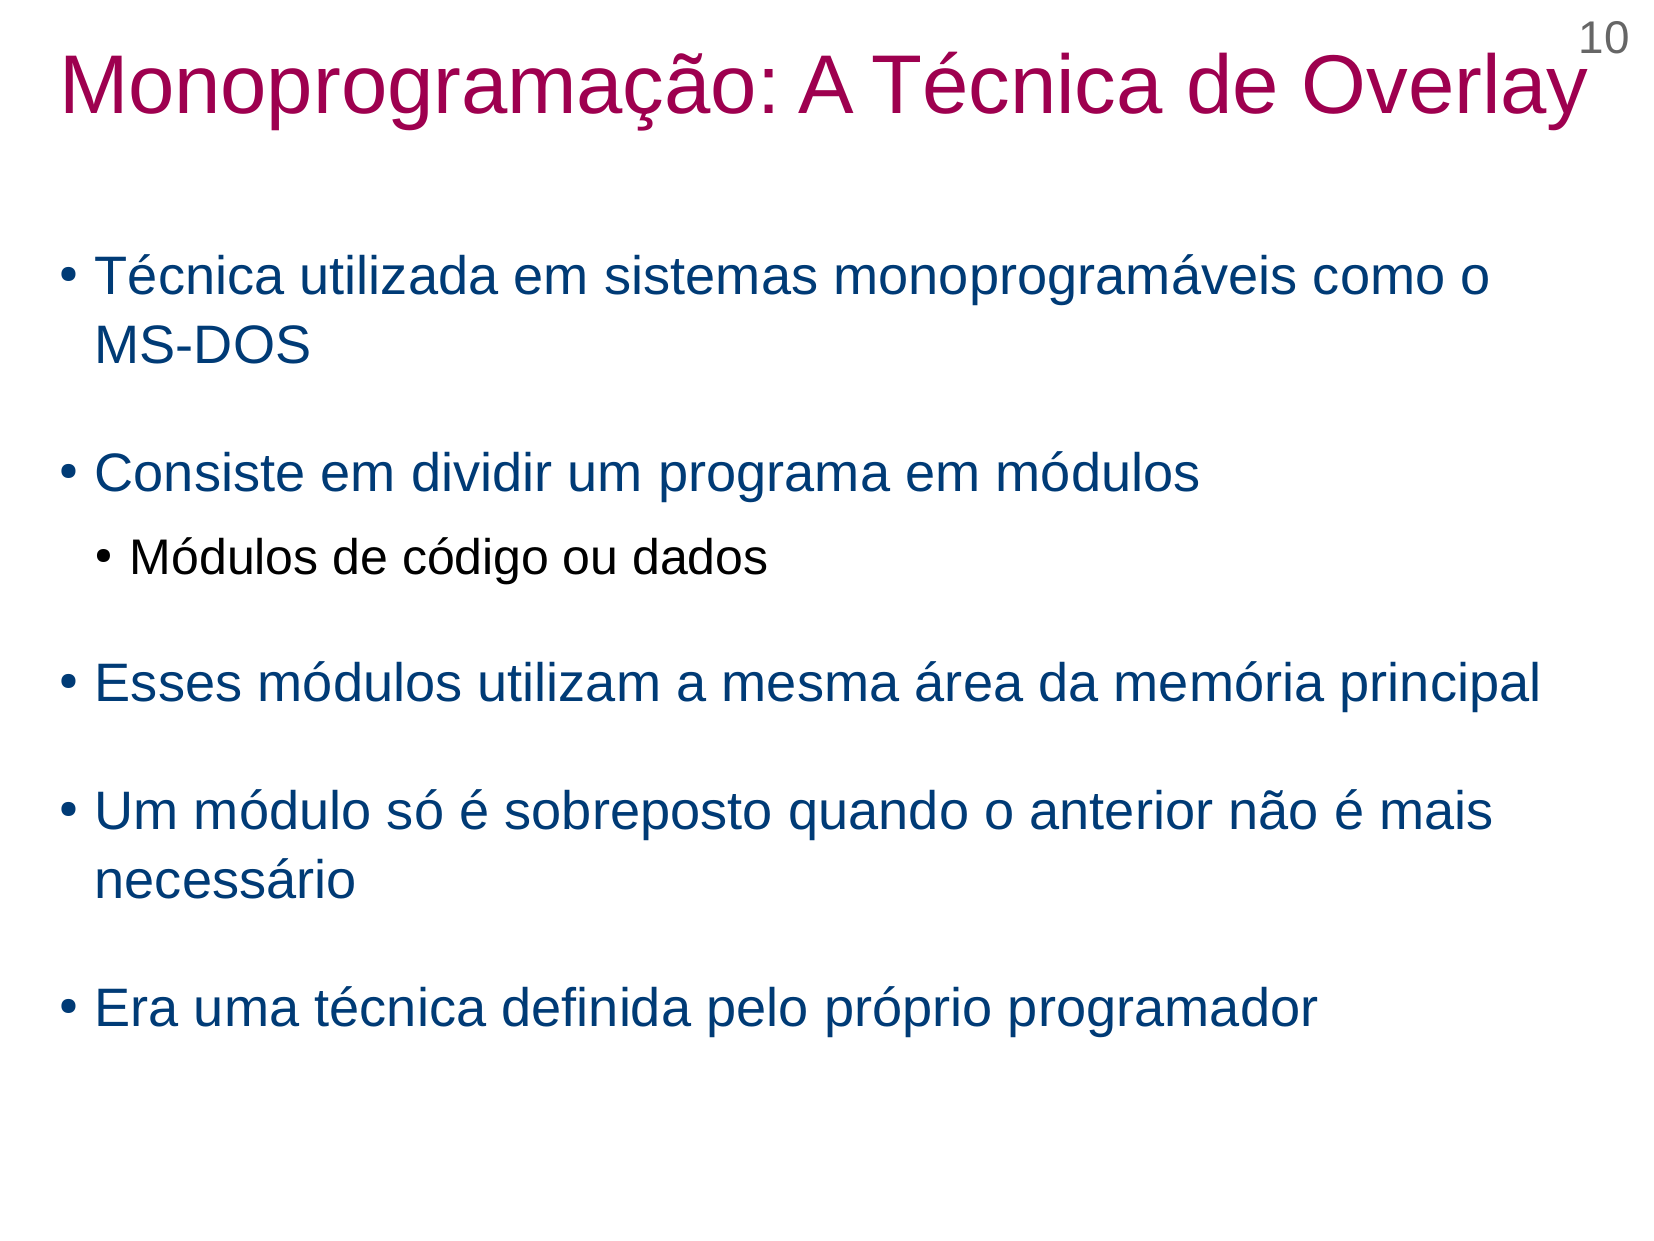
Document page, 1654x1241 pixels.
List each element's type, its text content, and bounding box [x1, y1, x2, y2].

list Técnica utilizada em sistemas monoprogramáveis como o MS-DOS Consiste em dividir um programa em módulos Módulos de código ou dados Esses módulos utilizam a mesma área da memória principal Um módulo só é sobreposto quando o anterior não é mais necessário Era uma técnica definida pelo próprio programador [59, 236, 1595, 1211]
title Monoprogramação: A Técnica de Overlay [59, 29, 1595, 148]
